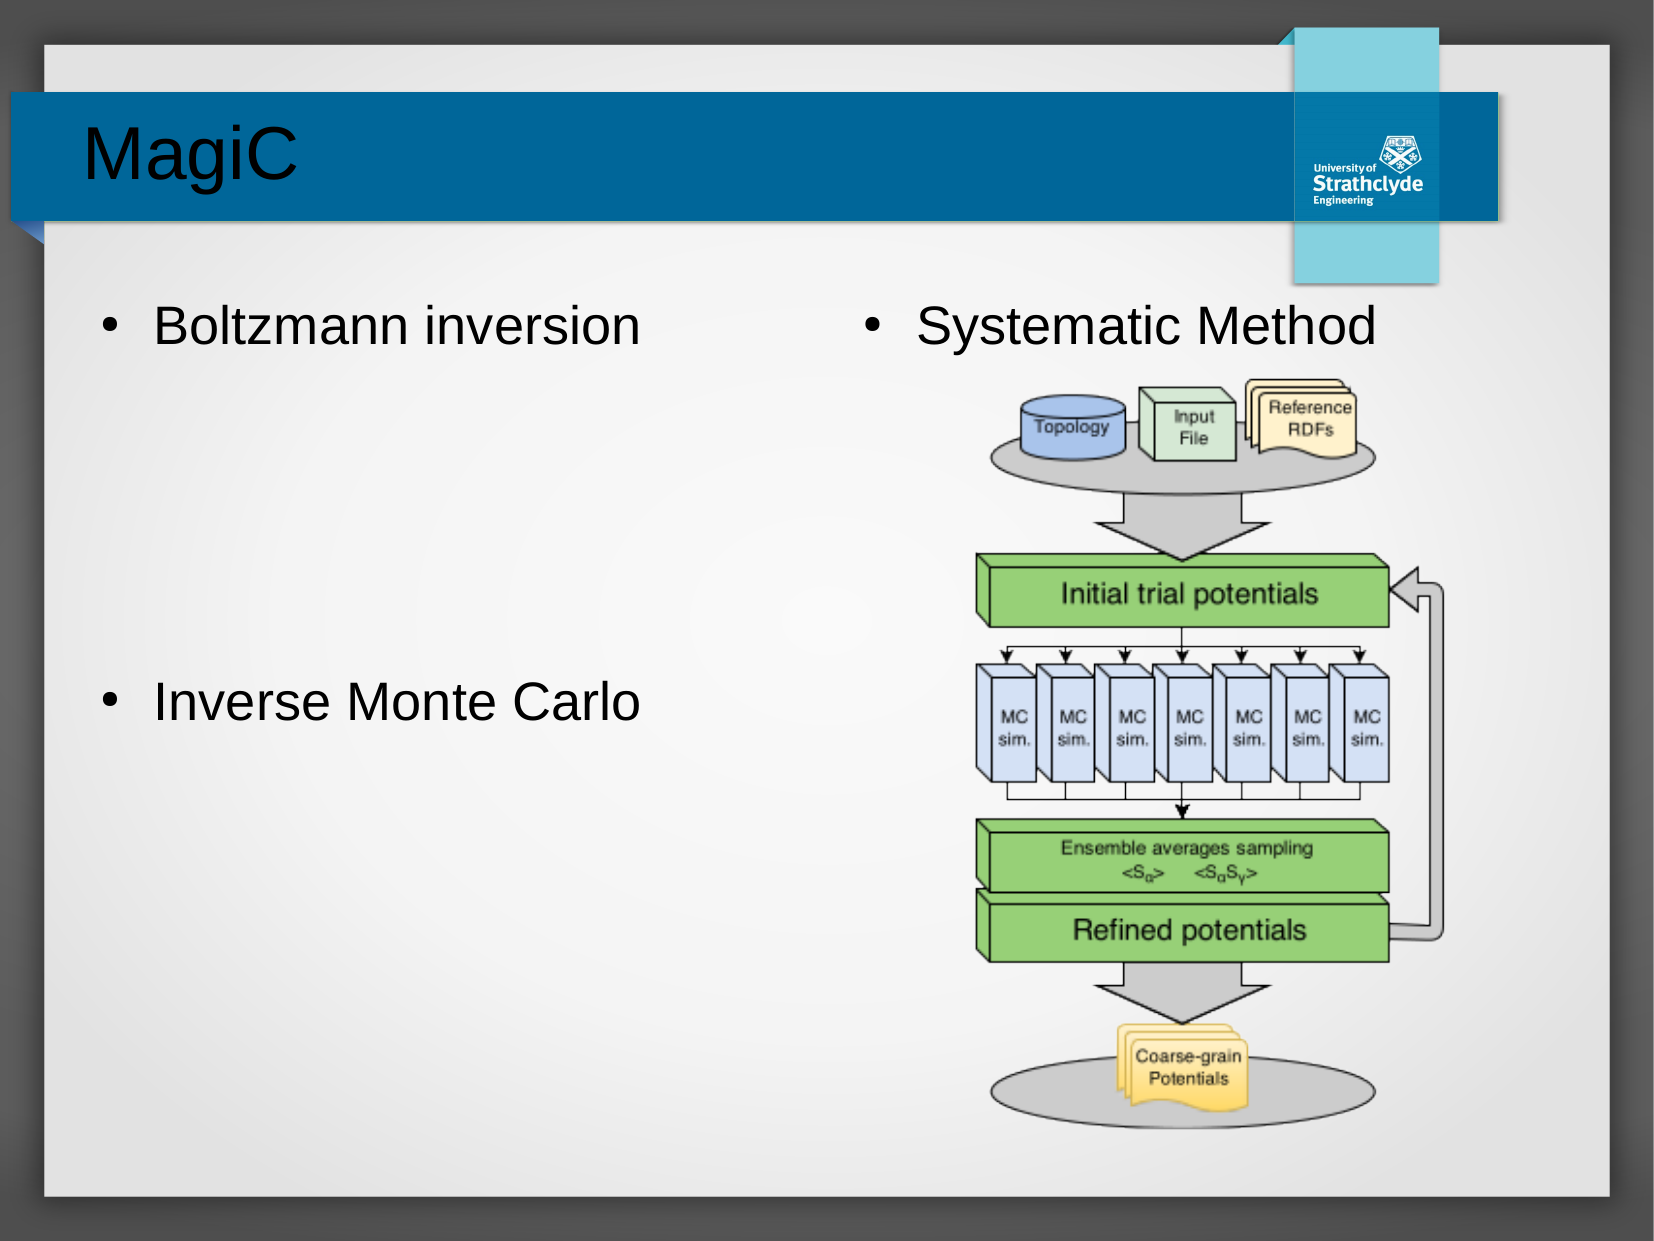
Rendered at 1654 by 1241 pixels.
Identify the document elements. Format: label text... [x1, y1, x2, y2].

title MagiC [82, 94, 1264, 213]
list Inverse Monte Carlo [82, 670, 809, 1015]
picture [0, 0, 1654, 1241]
list Systematic Method [845, 295, 1572, 1015]
list Boltzmann inversion [82, 295, 809, 639]
